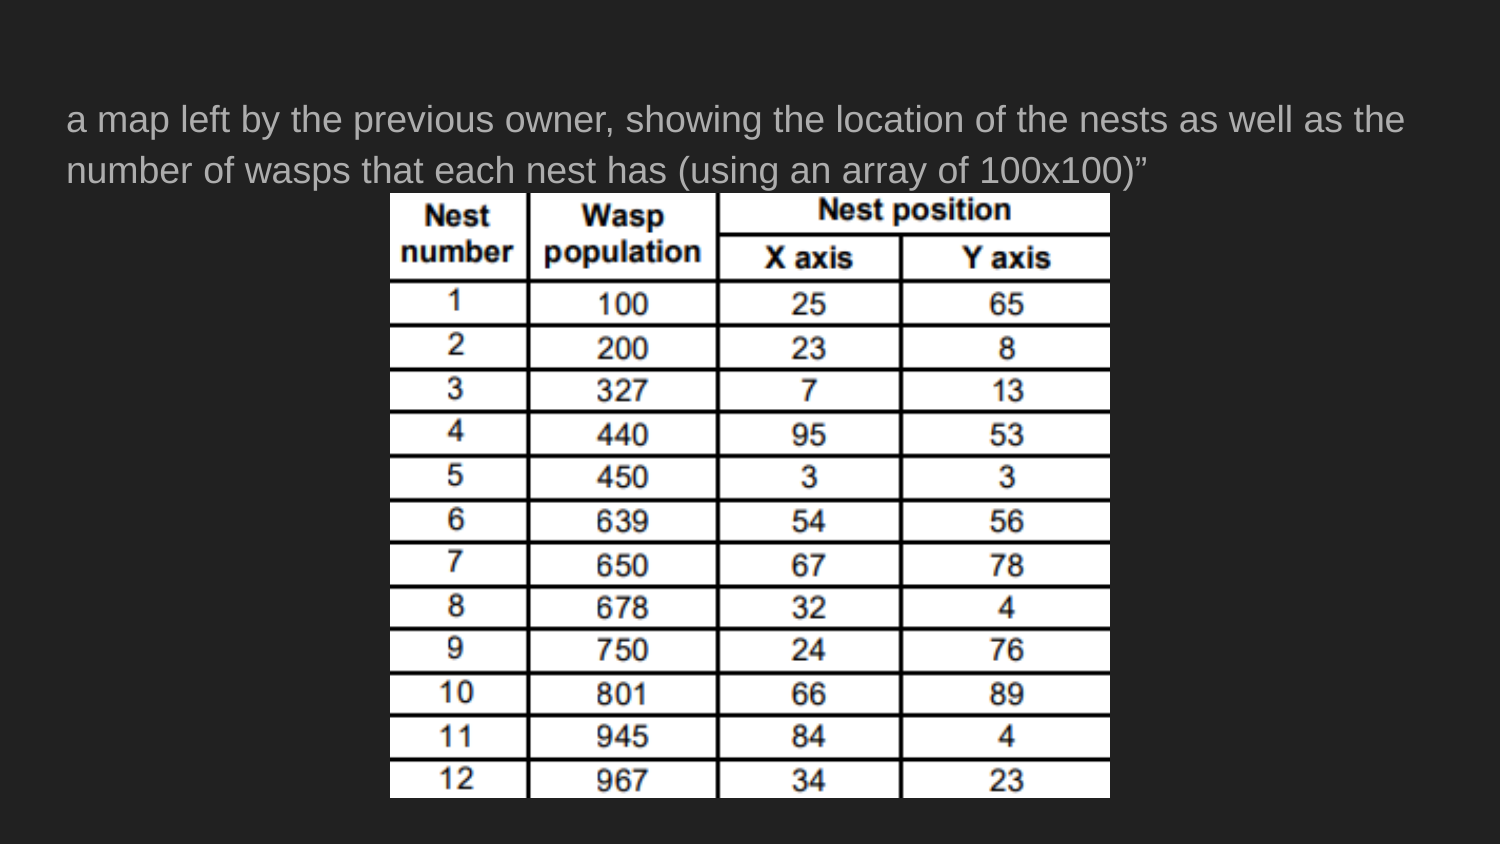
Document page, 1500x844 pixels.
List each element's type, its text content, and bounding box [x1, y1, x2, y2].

title a map left by the previous owner, showing the location of the nests as well as the number of wasps that each nest has (using an array of 100x100)” [51, 72, 1449, 167]
picture [390, 193, 1110, 798]
